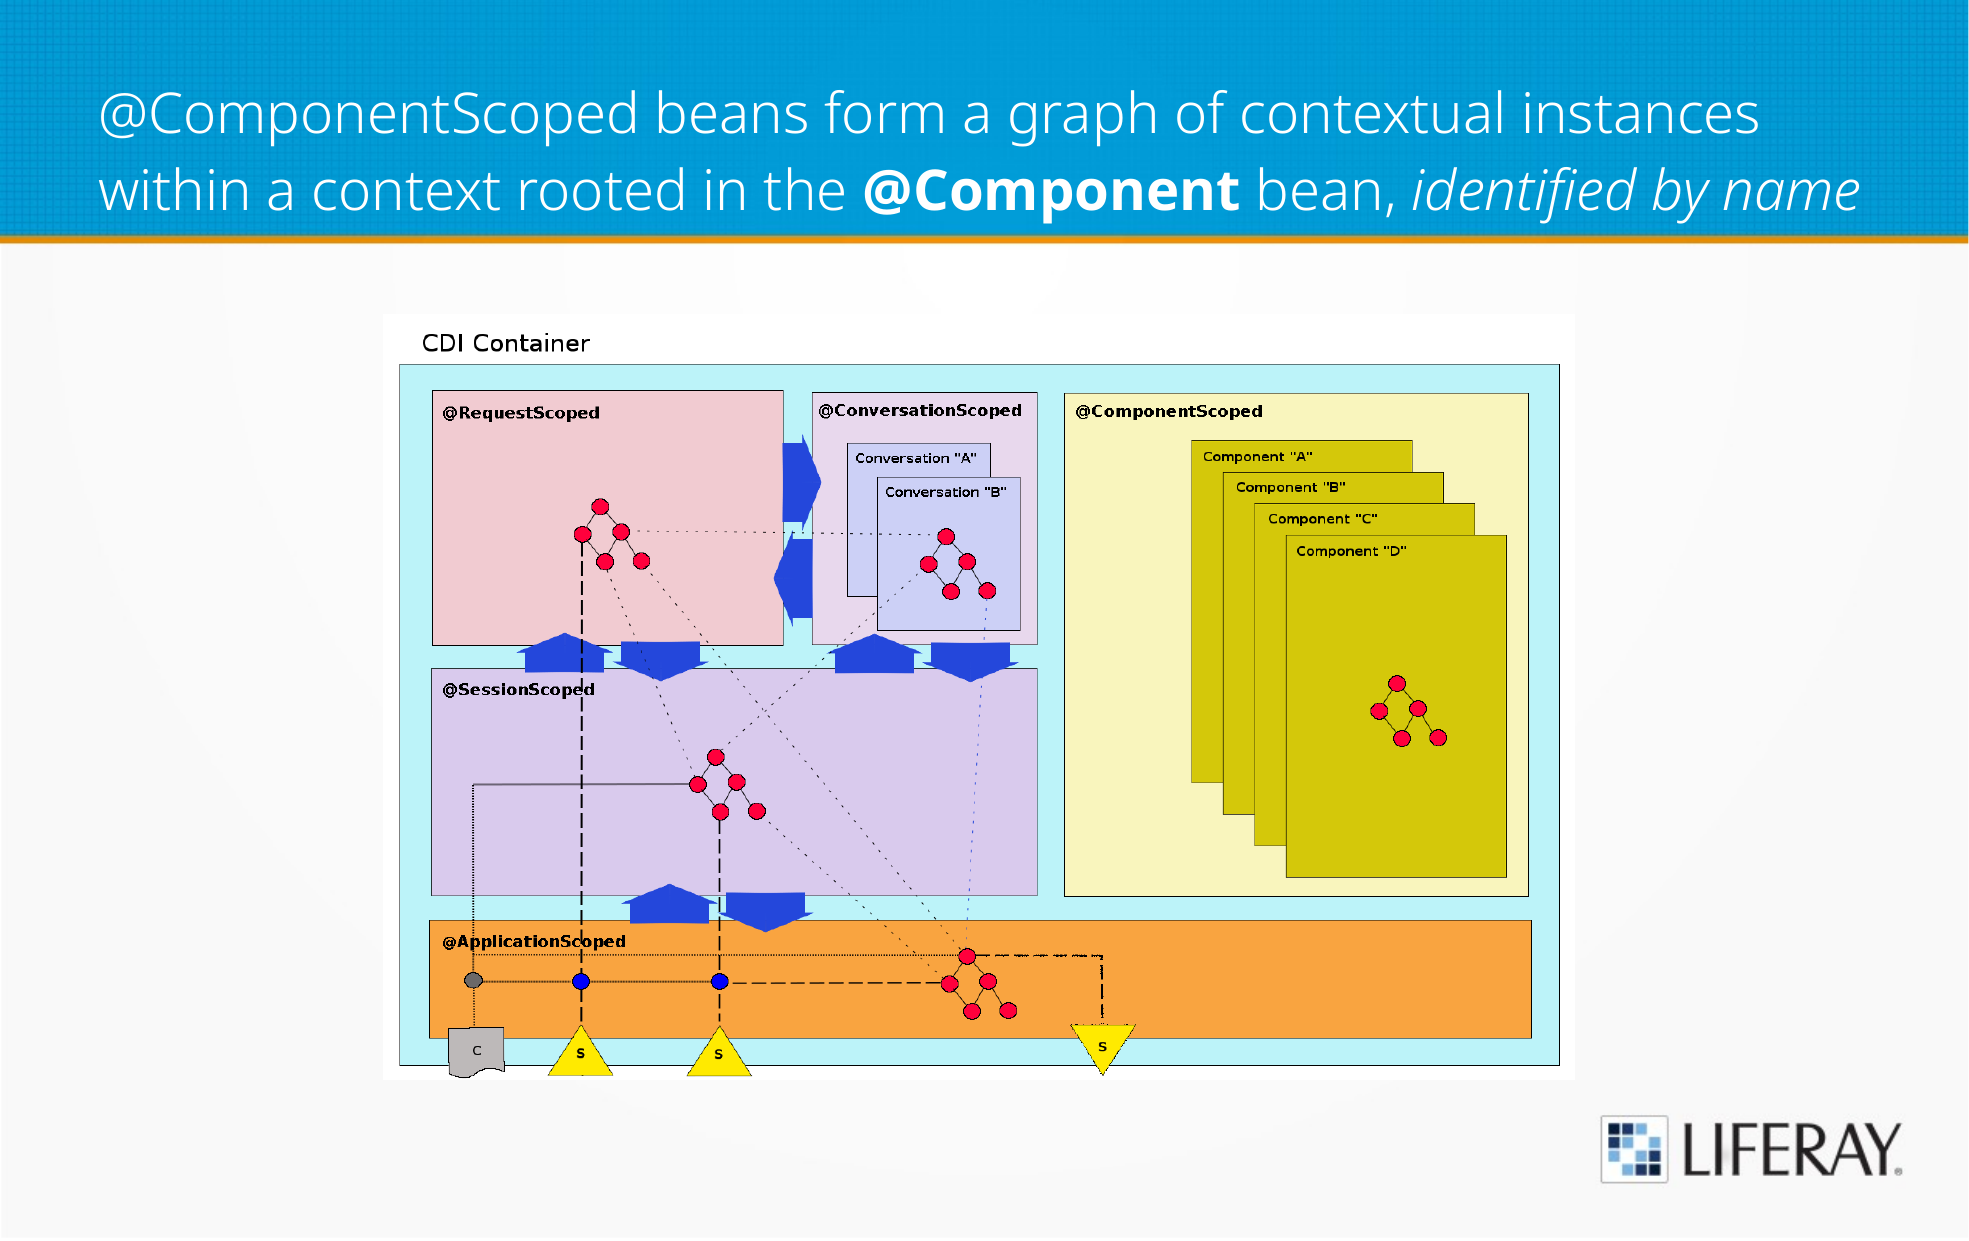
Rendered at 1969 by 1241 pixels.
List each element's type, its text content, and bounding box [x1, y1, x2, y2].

title @ComponentScoped beans form a graph of contextual instances within a context rooted in the @Component bean, identified by name [98, 19, 1870, 227]
picture [0, 233, 1969, 1241]
